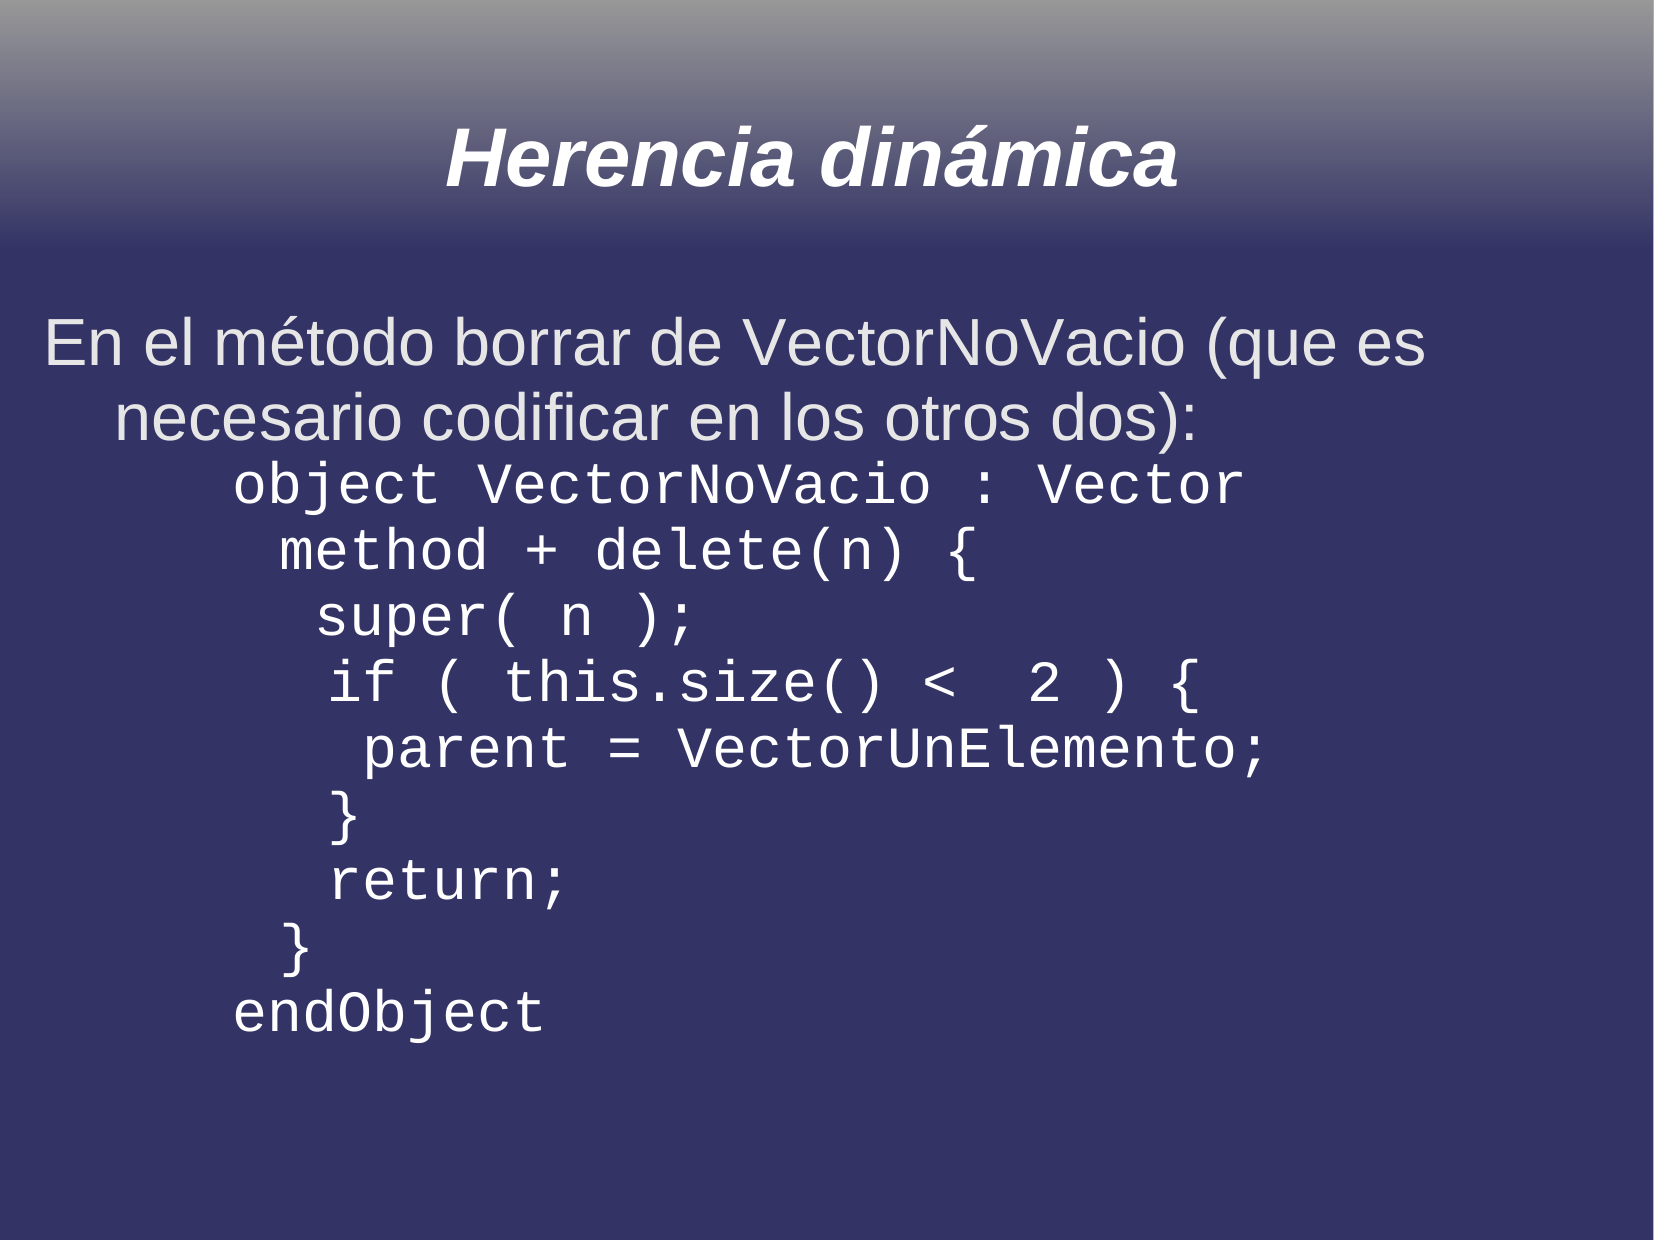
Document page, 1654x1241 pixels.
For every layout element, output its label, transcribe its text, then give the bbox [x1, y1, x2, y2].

list En el método borrar de VectorNoVacio (que es necesario codificar en los otros dos): object VectorNoVacio : Vector method + delete(n) { super( n ); if ( this.size() < 2 ) { parent = VectorUnElemento; } return; } endObject [31, 305, 1618, 1130]
title Herencia dinámica [107, 53, 1520, 261]
